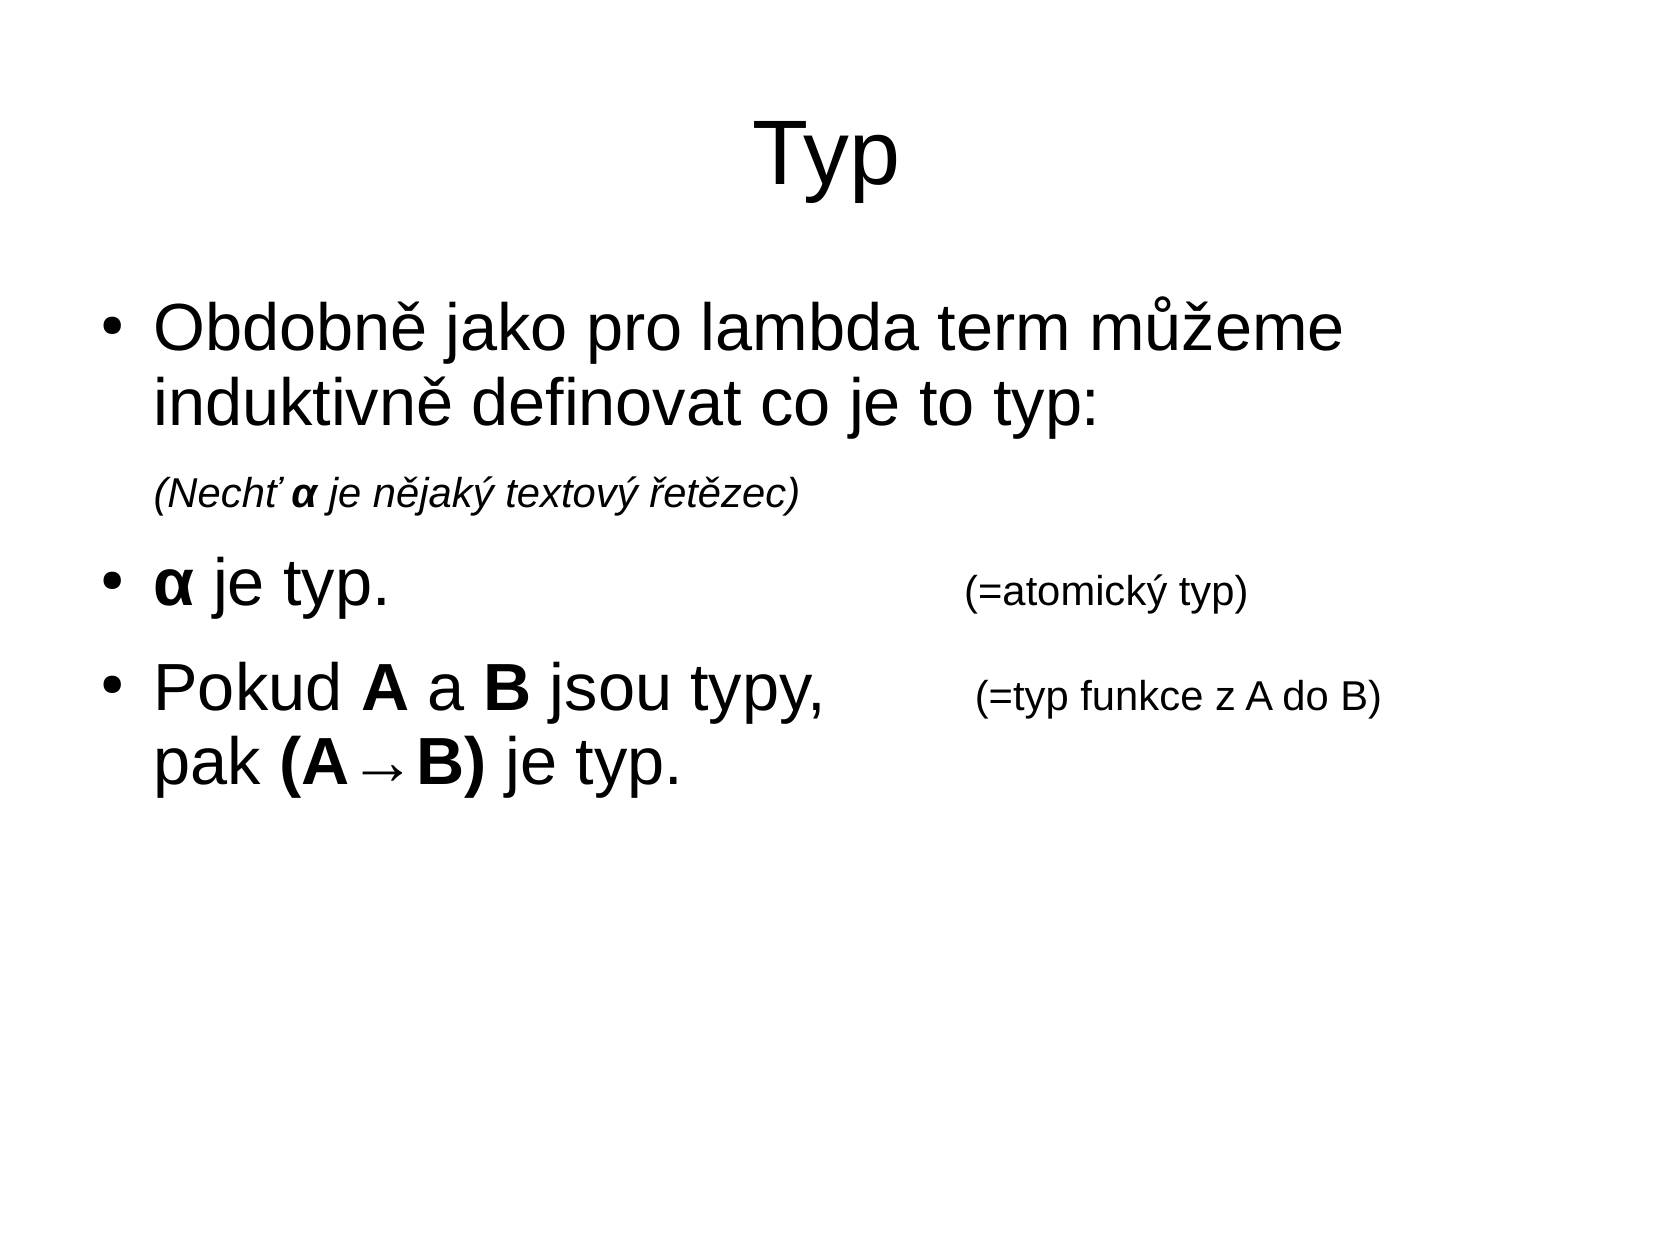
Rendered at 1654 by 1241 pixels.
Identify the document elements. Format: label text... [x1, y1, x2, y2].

list Obdobně jako pro lambda term můžeme induktivně definovat co je to typ: (Nechť α je nějaký textový řetězec) α je typ. (=atomický typ) Pokud A a B jsou typy, (=typ funkce z A do B) pak (A→B) je typ. [82, 290, 1571, 1010]
title Typ [82, 49, 1571, 257]
